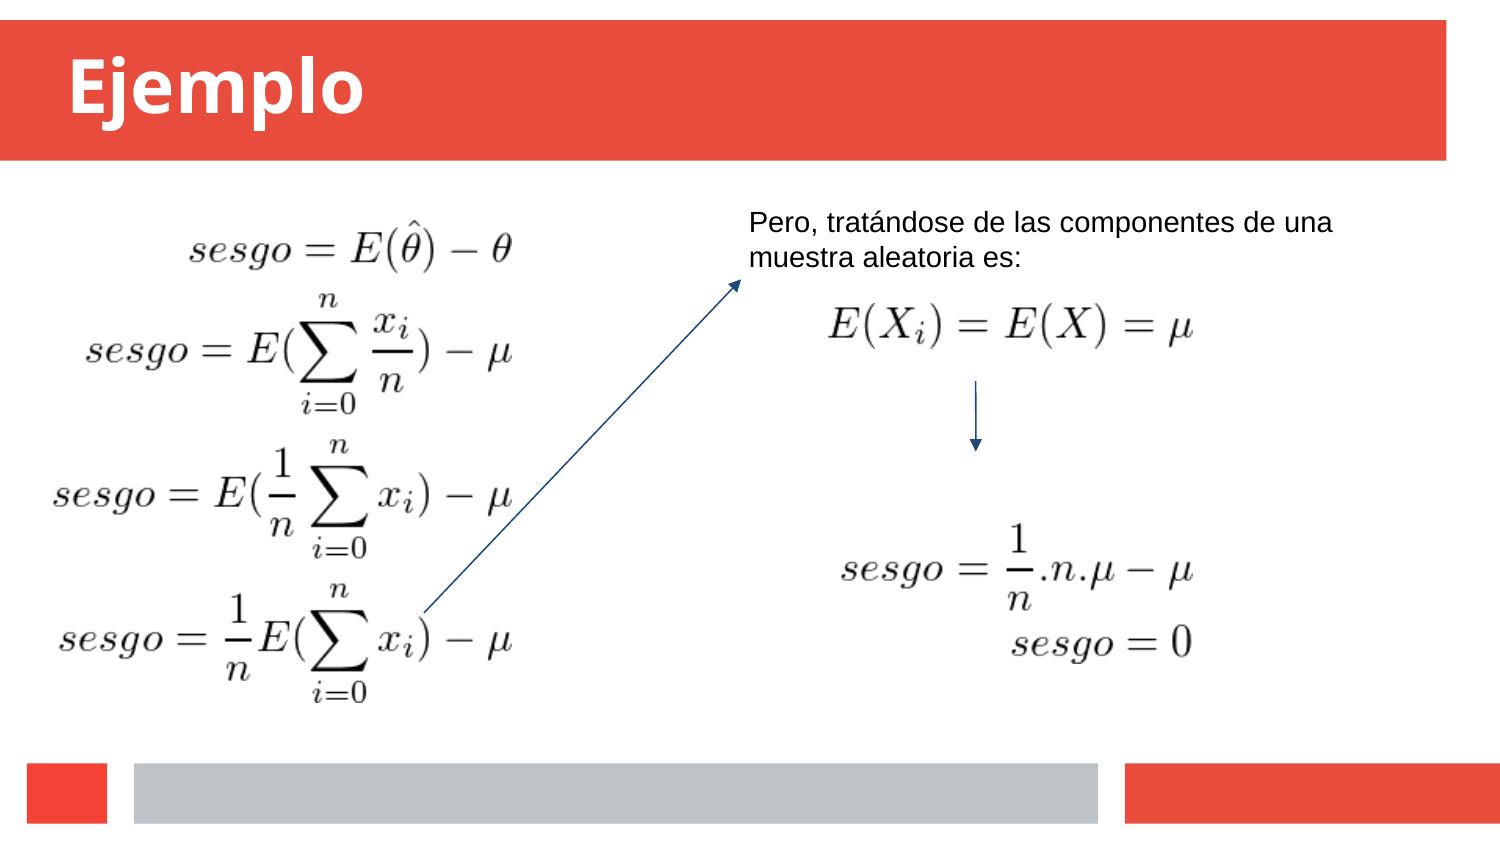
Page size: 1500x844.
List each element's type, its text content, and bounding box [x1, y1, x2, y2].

title Ejemplo [53, 40, 1447, 141]
picture [53, 220, 512, 703]
picture [841, 523, 1193, 665]
text_box Pero, tratándose de las componentes de una muestra aleatoria es: [733, 188, 1350, 234]
picture [828, 303, 1193, 349]
